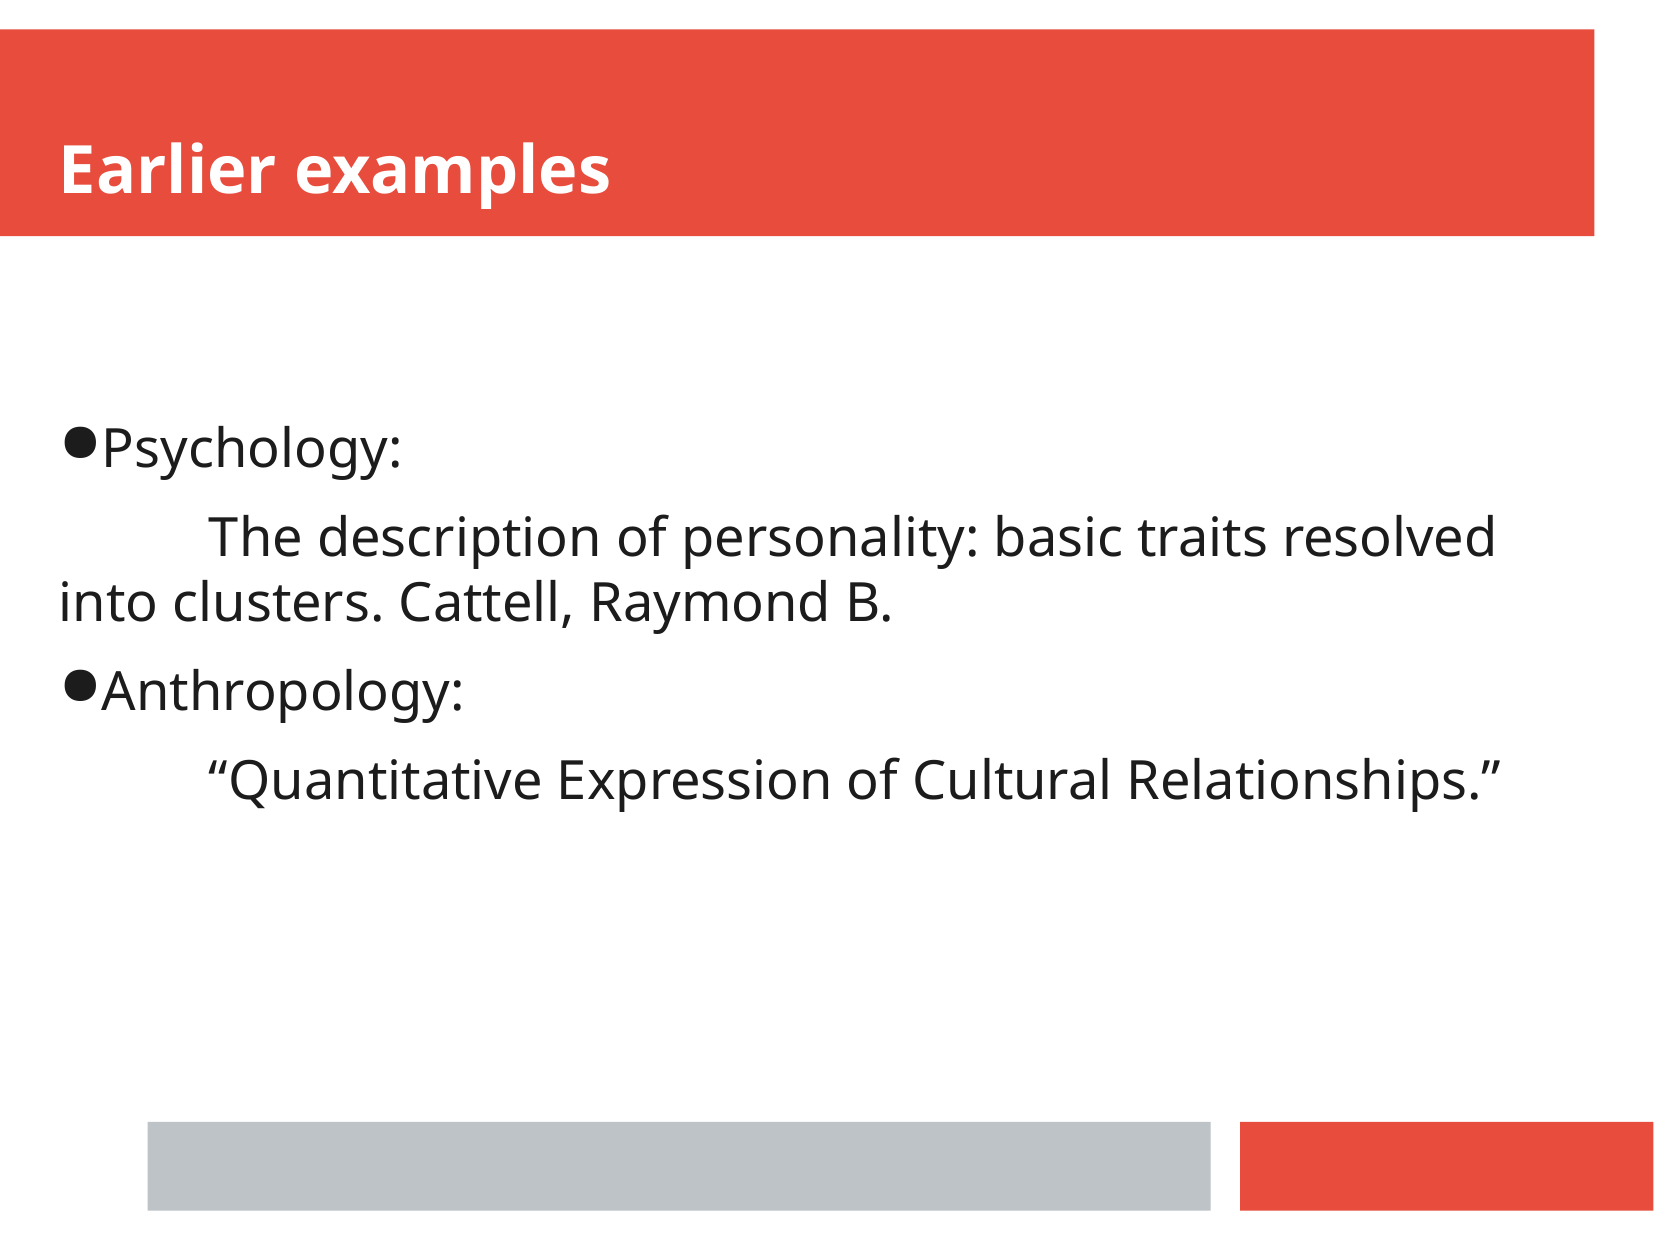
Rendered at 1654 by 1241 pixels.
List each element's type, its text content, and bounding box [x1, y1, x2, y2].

text_box Psychology: The description of personality: basic traits resolved into clusters. Cattell, Raymond B. Anthropology: “Quantitative Expression of Cultural Relationships.” [58, 324, 1565, 1093]
text_box Earlier examples [58, 58, 1595, 207]
